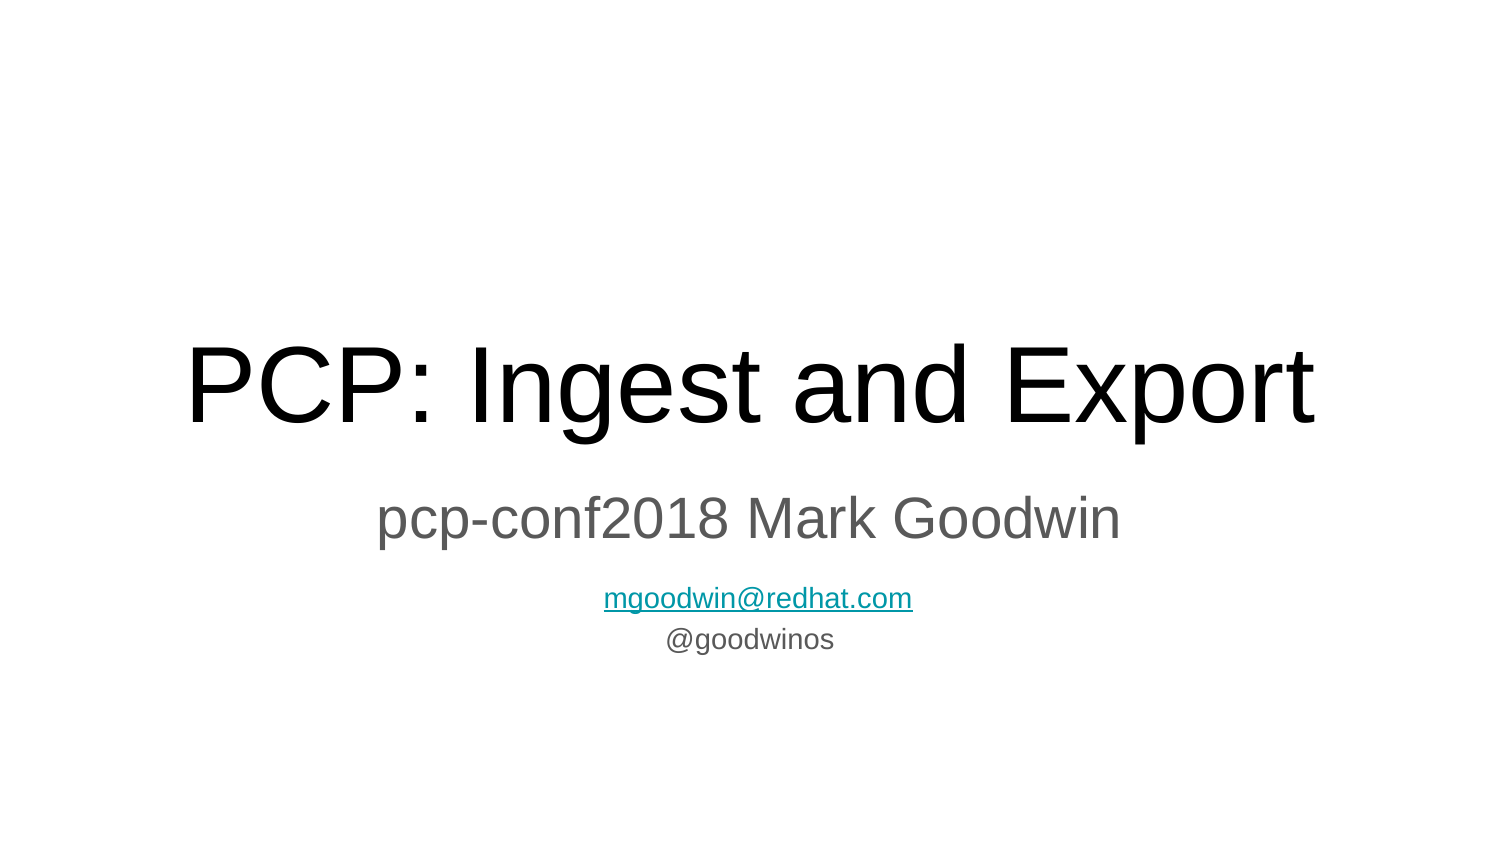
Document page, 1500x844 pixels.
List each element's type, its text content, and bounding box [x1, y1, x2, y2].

title PCP: Ingest and Export [51, 122, 1449, 459]
subtitle pcp-conf2018 Mark Goodwin mgoodwin@redhat.com @goodwinos [51, 464, 1449, 679]
